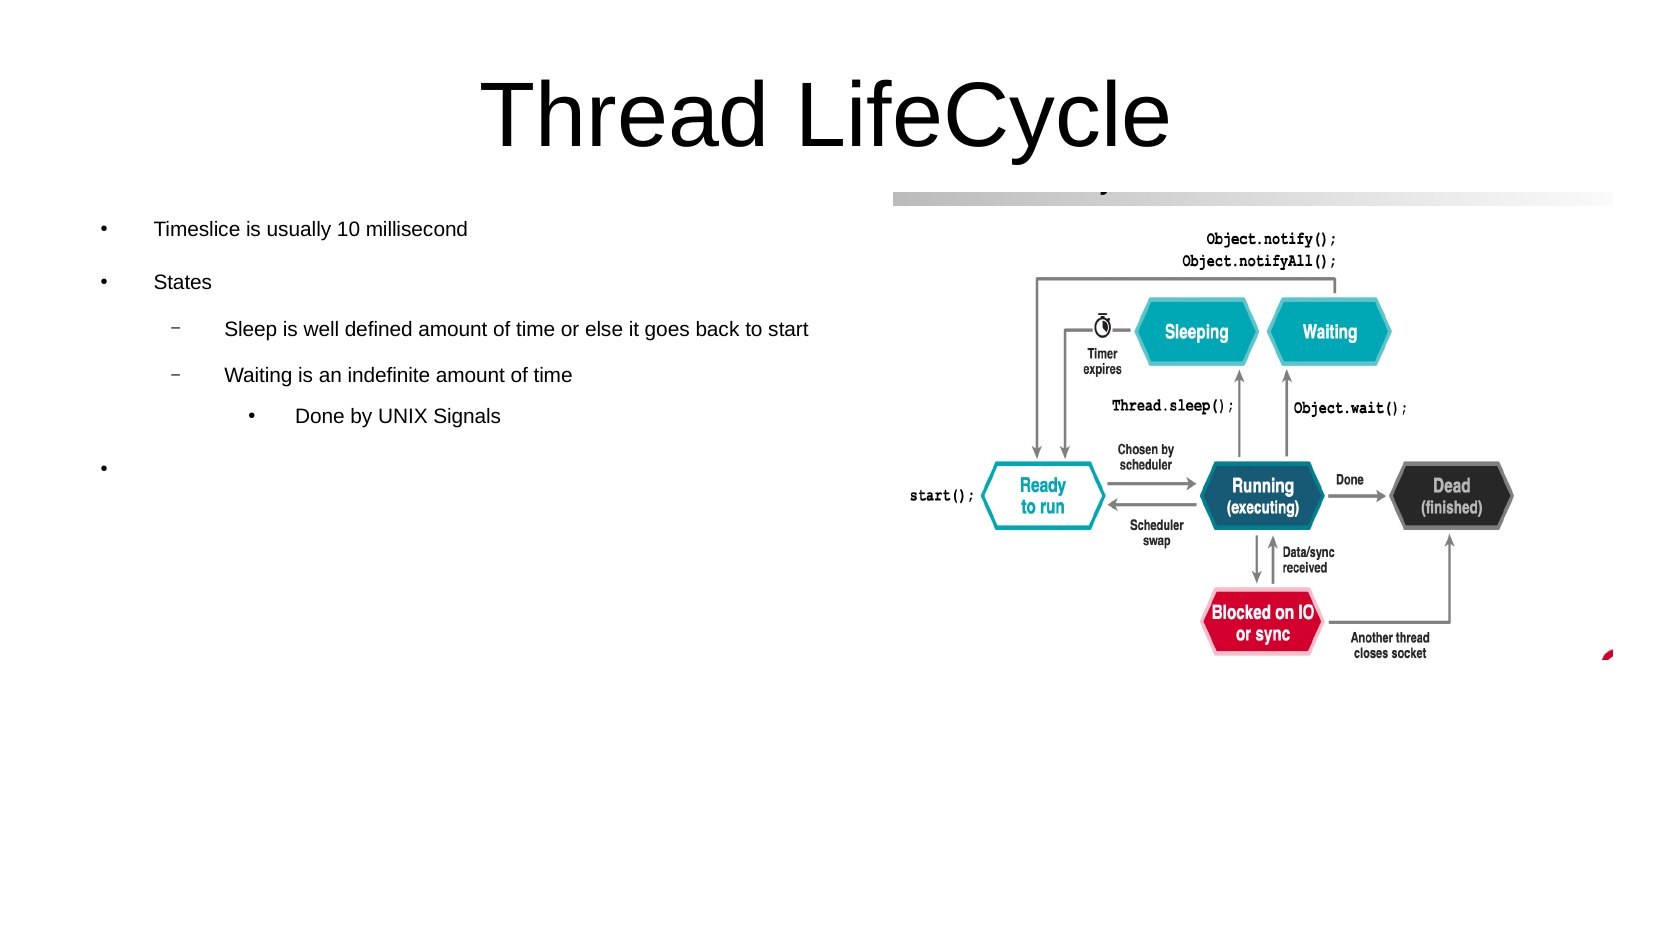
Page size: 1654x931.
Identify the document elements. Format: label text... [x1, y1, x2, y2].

title Thread LifeCycle [82, 37, 1571, 193]
picture [893, 192, 1613, 660]
list Timeslice is usually 10 millisecond States Sleep is well defined amount of time or else it goes back to start Waiting is an indefinite amount of time Done by UNIX Signals [82, 217, 1613, 901]
